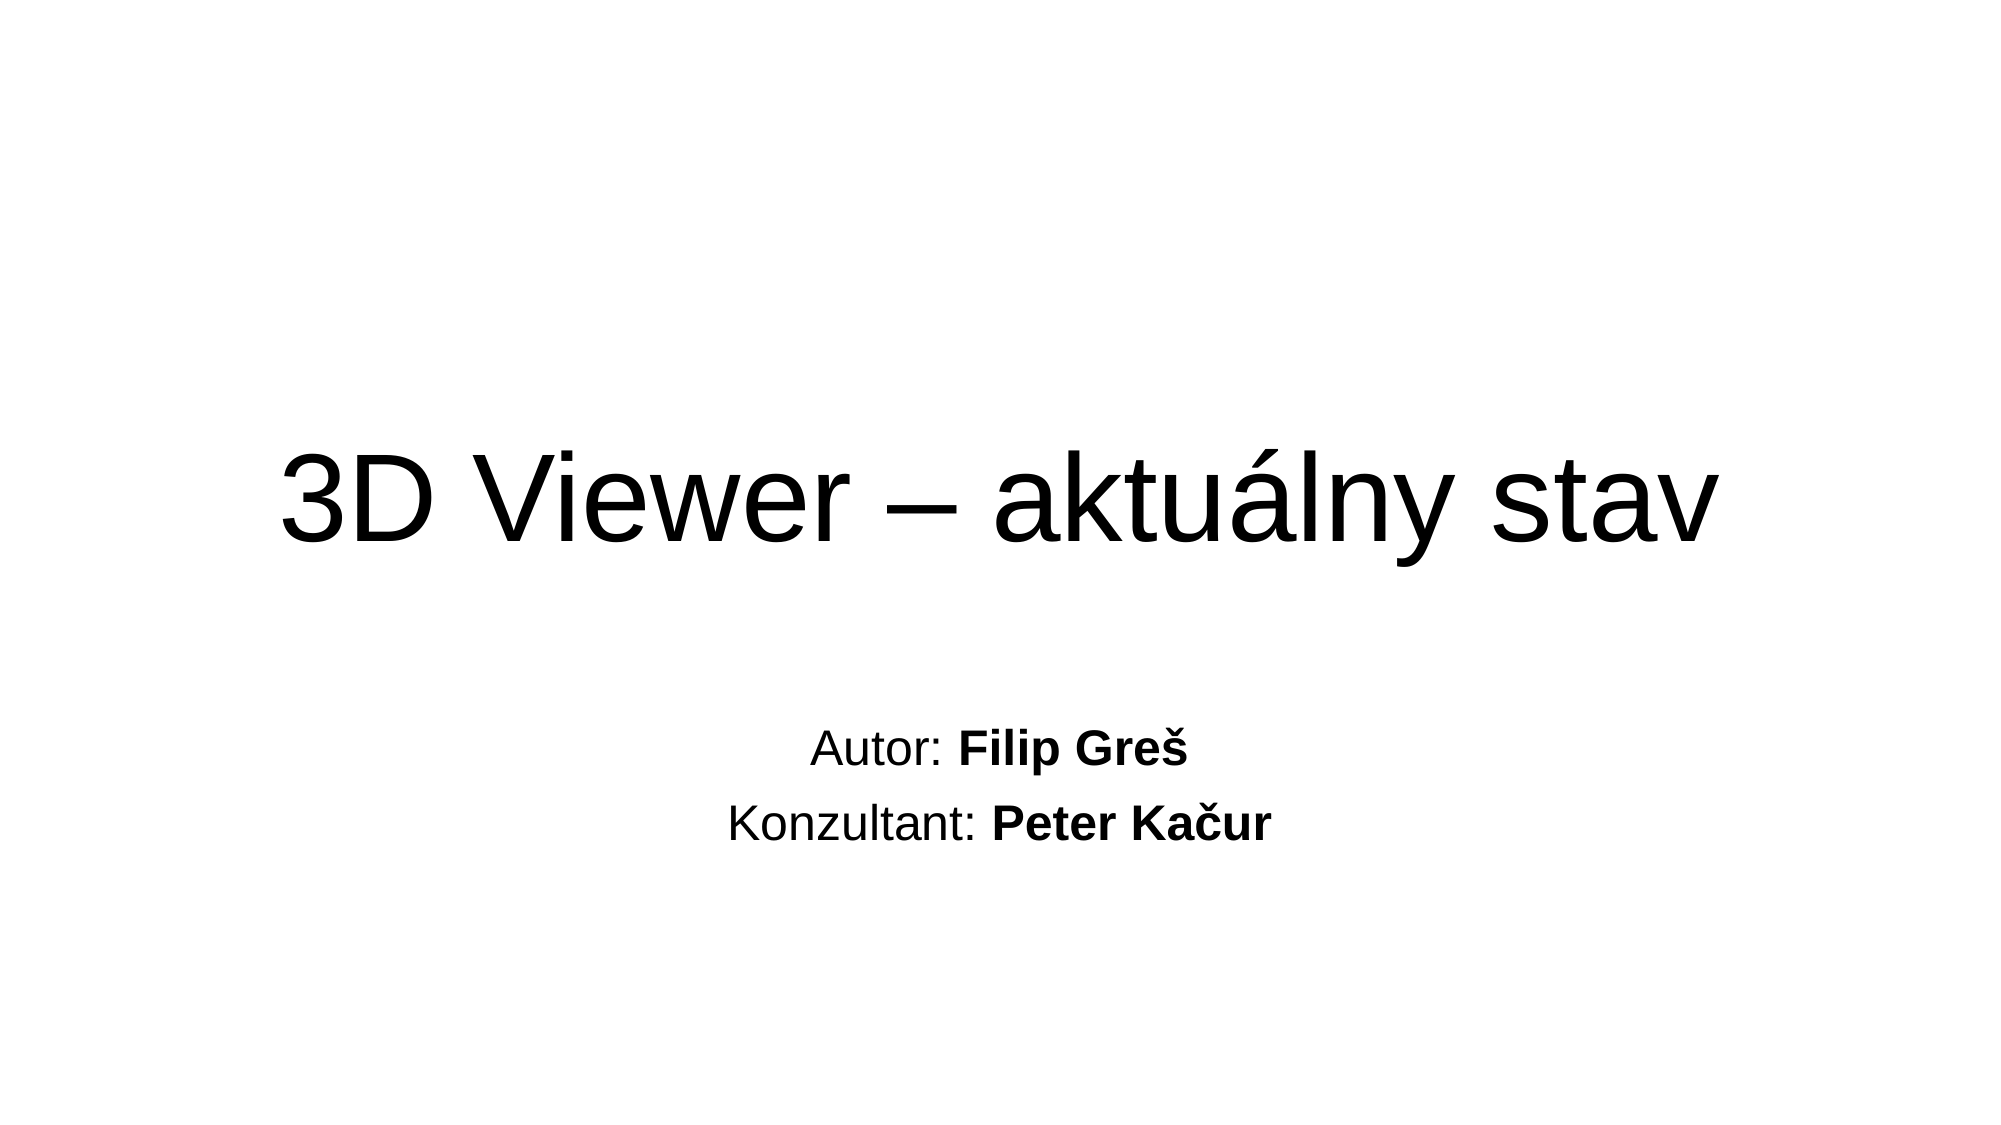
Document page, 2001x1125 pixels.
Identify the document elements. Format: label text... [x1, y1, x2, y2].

title 3D Viewer – aktuálny stav [249, 184, 1750, 576]
subtitle Autor: Filip Greš Konzultant: Peter Kačur [249, 715, 1750, 987]
